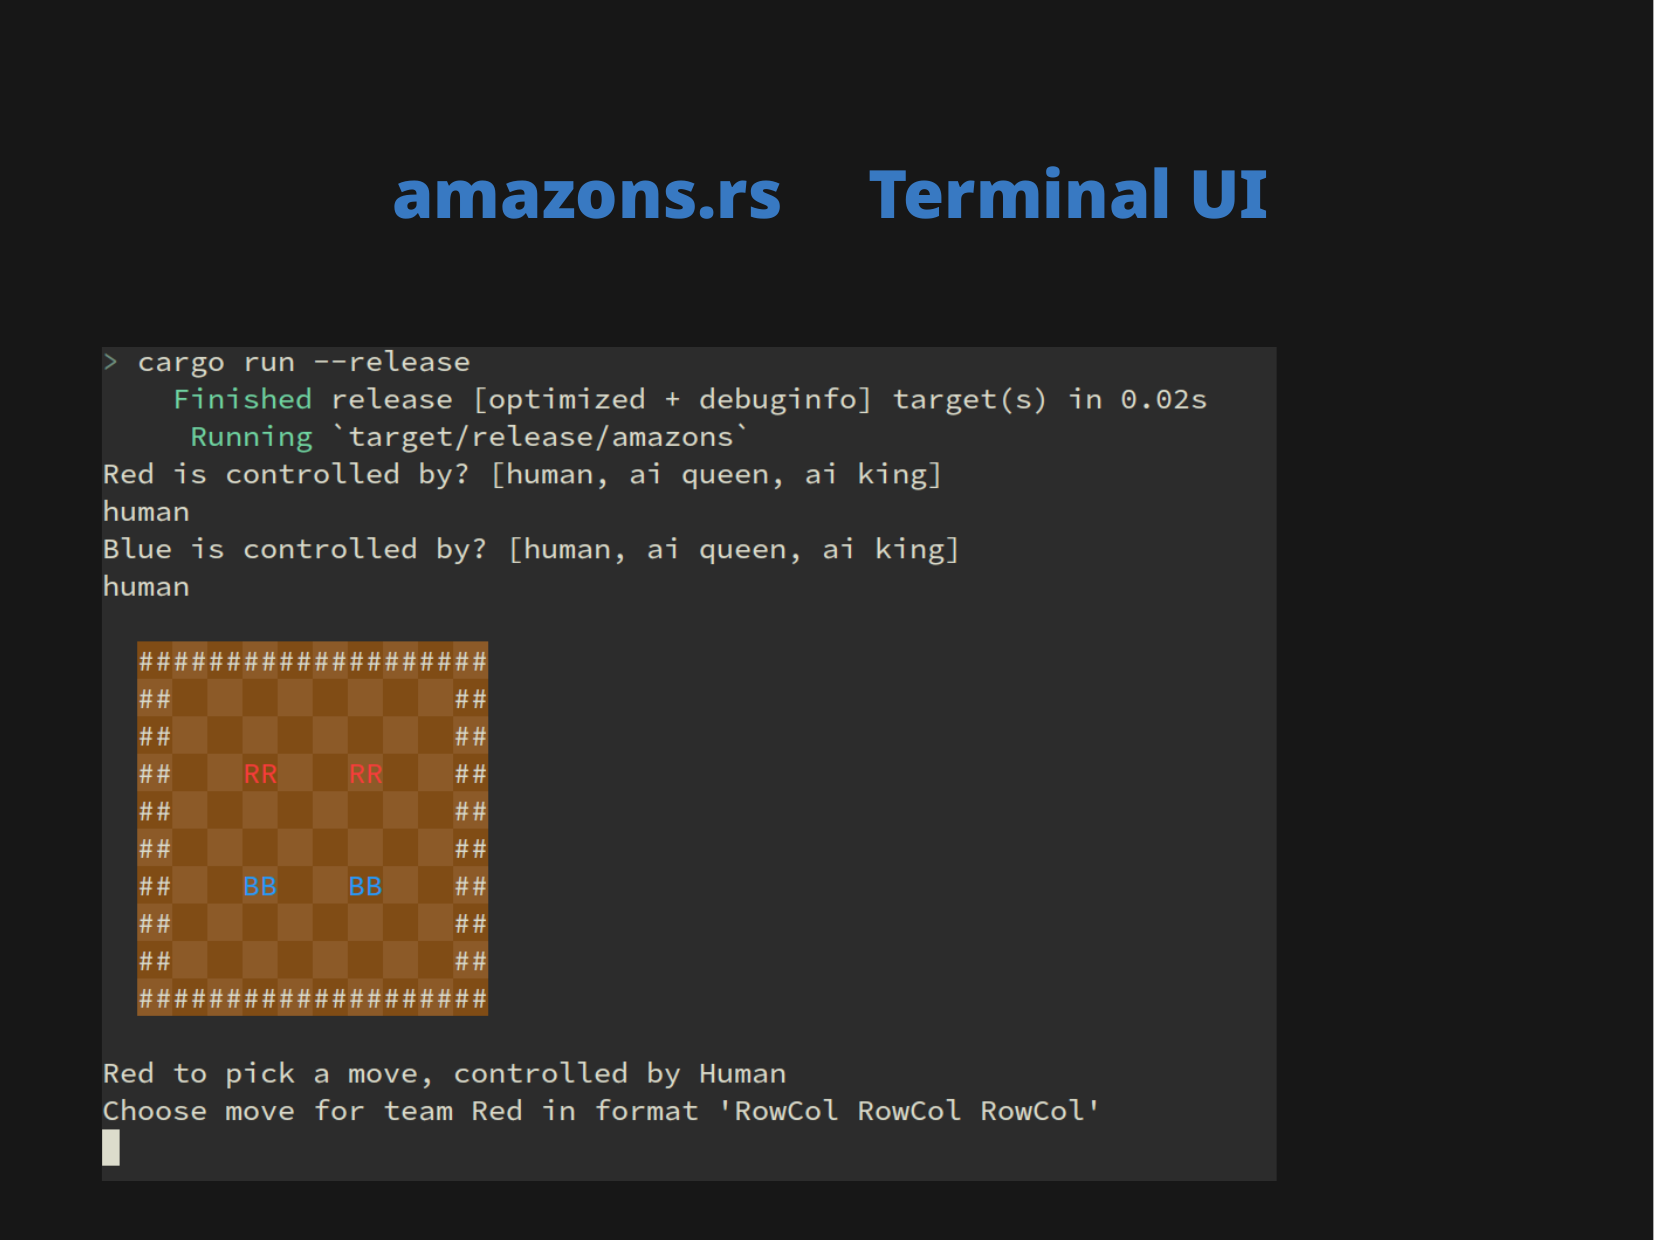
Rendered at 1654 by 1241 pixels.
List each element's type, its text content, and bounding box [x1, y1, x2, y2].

picture [101, 347, 1277, 1181]
text_box amazons.rs Terminal UI [77, 96, 1586, 289]
